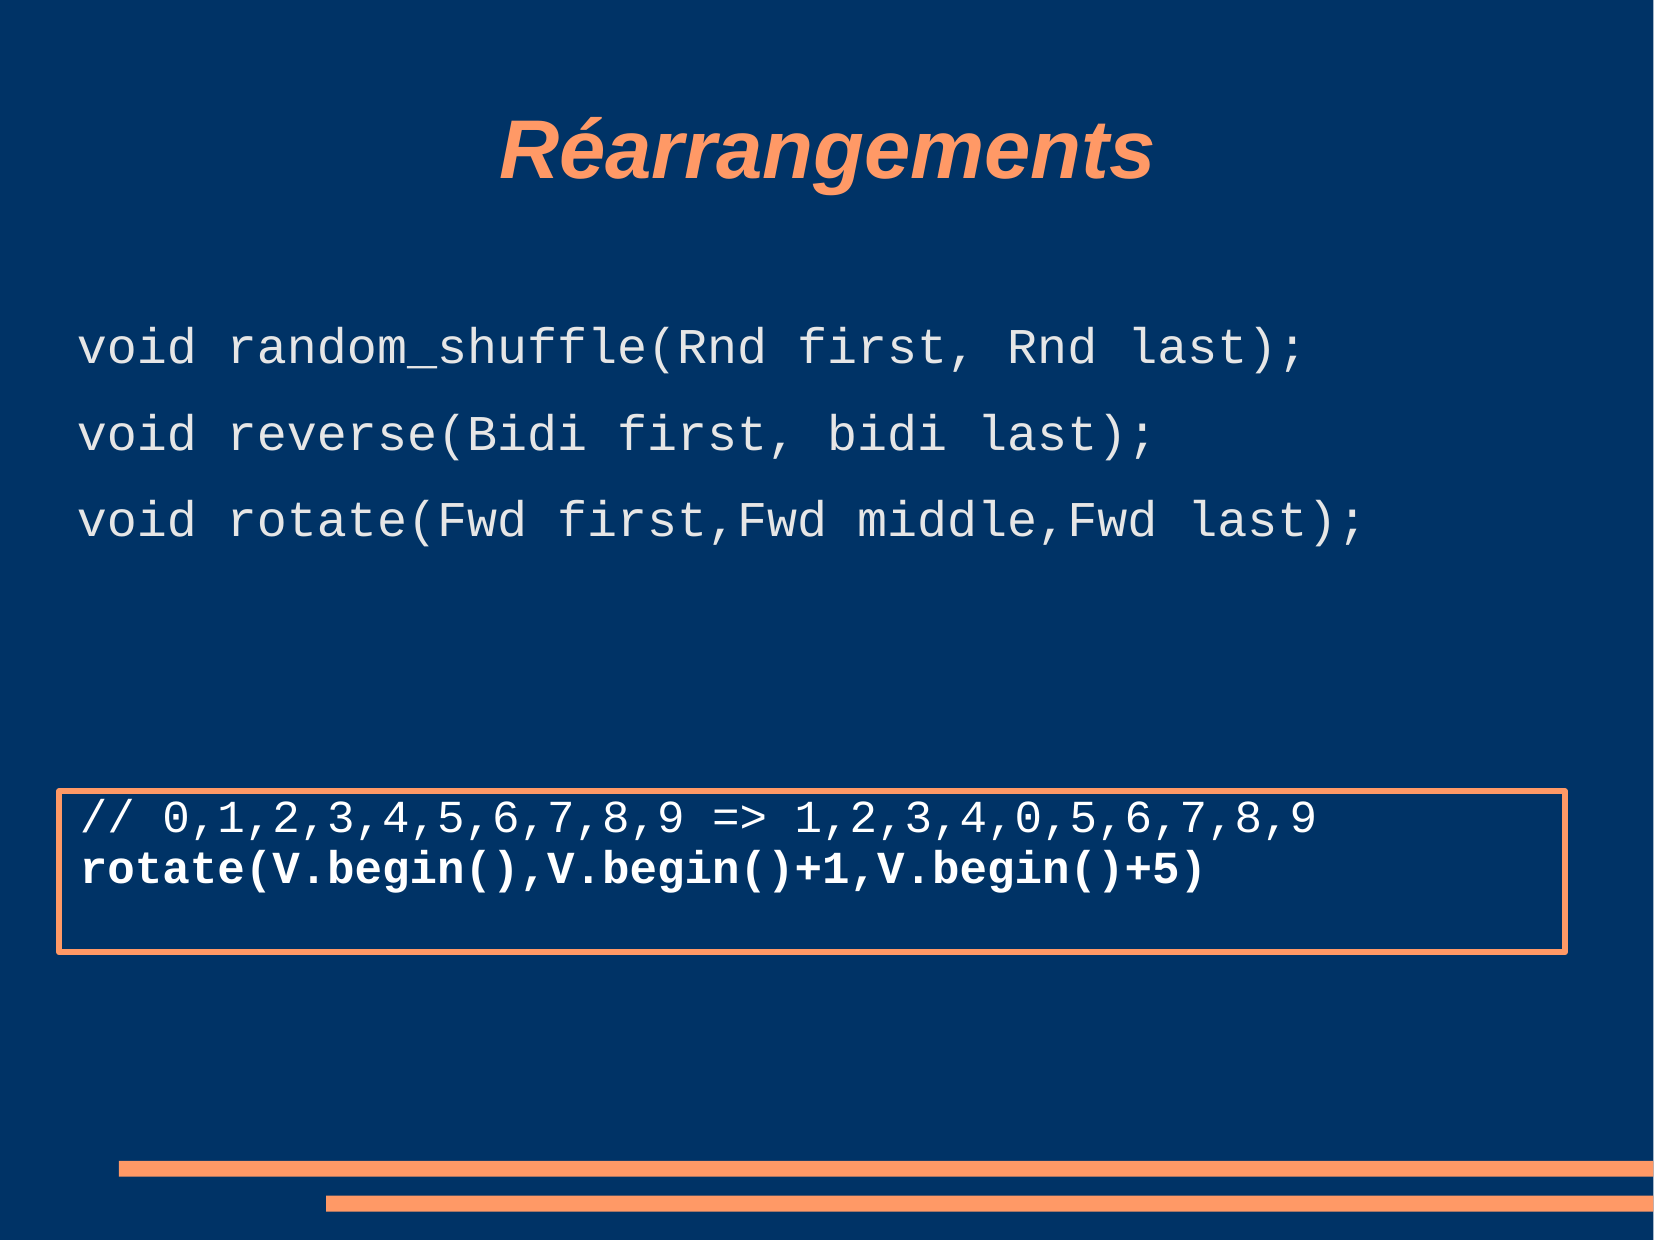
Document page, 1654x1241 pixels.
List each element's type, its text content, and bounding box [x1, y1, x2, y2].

list void random_shuffle(Rnd first, Rnd last); void reverse(Bidi first, bidi last); void rotate(Fwd first,Fwd middle,Fwd last); [59, 322, 1625, 709]
text_box // 0,1,2,3,4,5,6,7,8,9 => 1,2,3,4,0,5,6,7,8,9 rotate(V.begin(),V.begin()+1,V.begin()+5) [59, 791, 1565, 953]
title Réarrangements [121, 46, 1534, 254]
